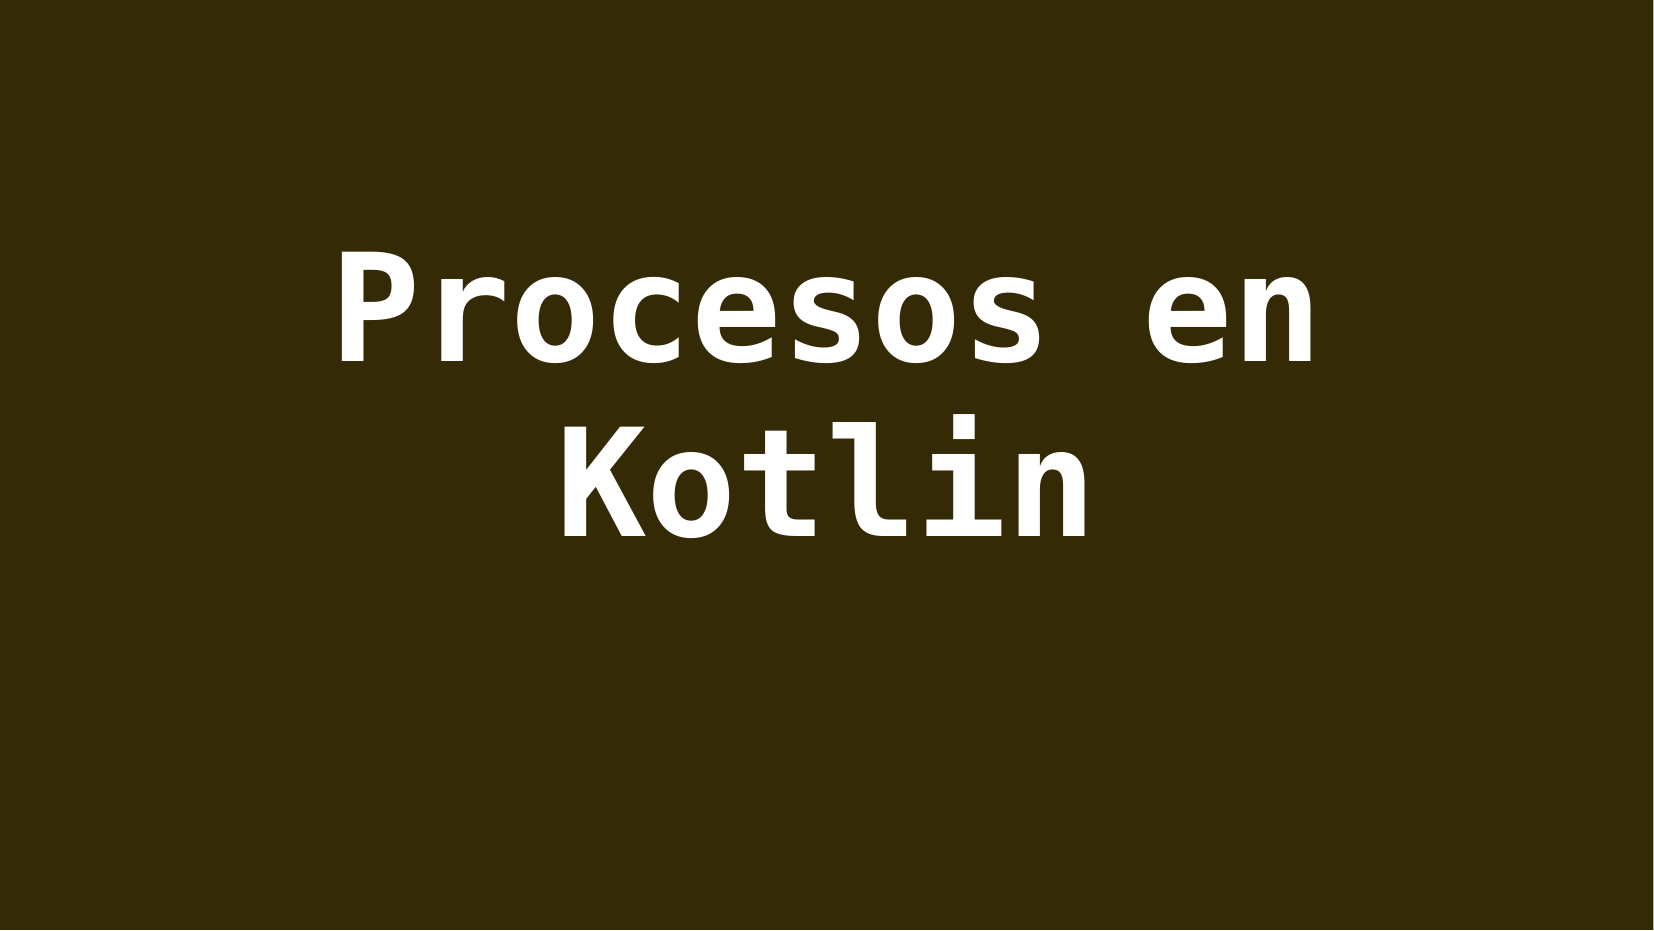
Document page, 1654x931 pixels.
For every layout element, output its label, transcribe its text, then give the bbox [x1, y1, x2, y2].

subtitle Procesos en Kotlin [82, 37, 1571, 758]
